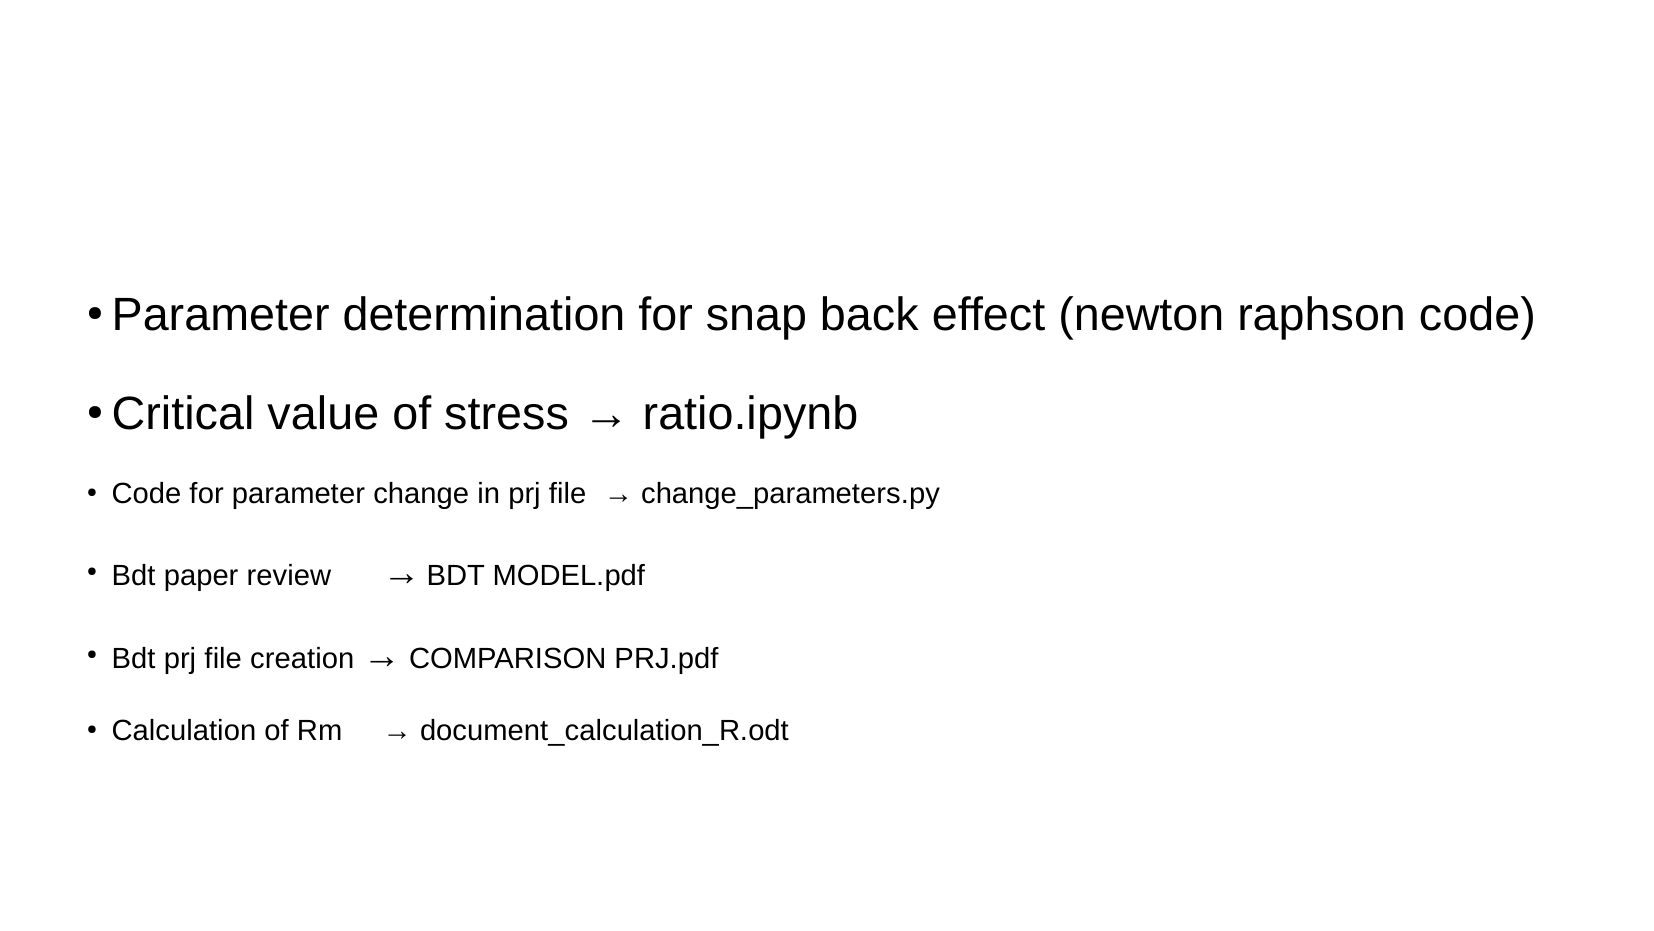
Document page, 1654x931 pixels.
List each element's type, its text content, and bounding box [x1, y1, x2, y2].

list Parameter determination for snap back effect (newton raphson code) Critical value of stress → ratio.ipynb Code for parameter change in prj file → change_parameters.py Bdt paper review → BDT MODEL.pdf Bdt prj file creation → COMPARISON PRJ.pdf Calculation of Rm → document_calculation_R.odt [86, 262, 1576, 802]
